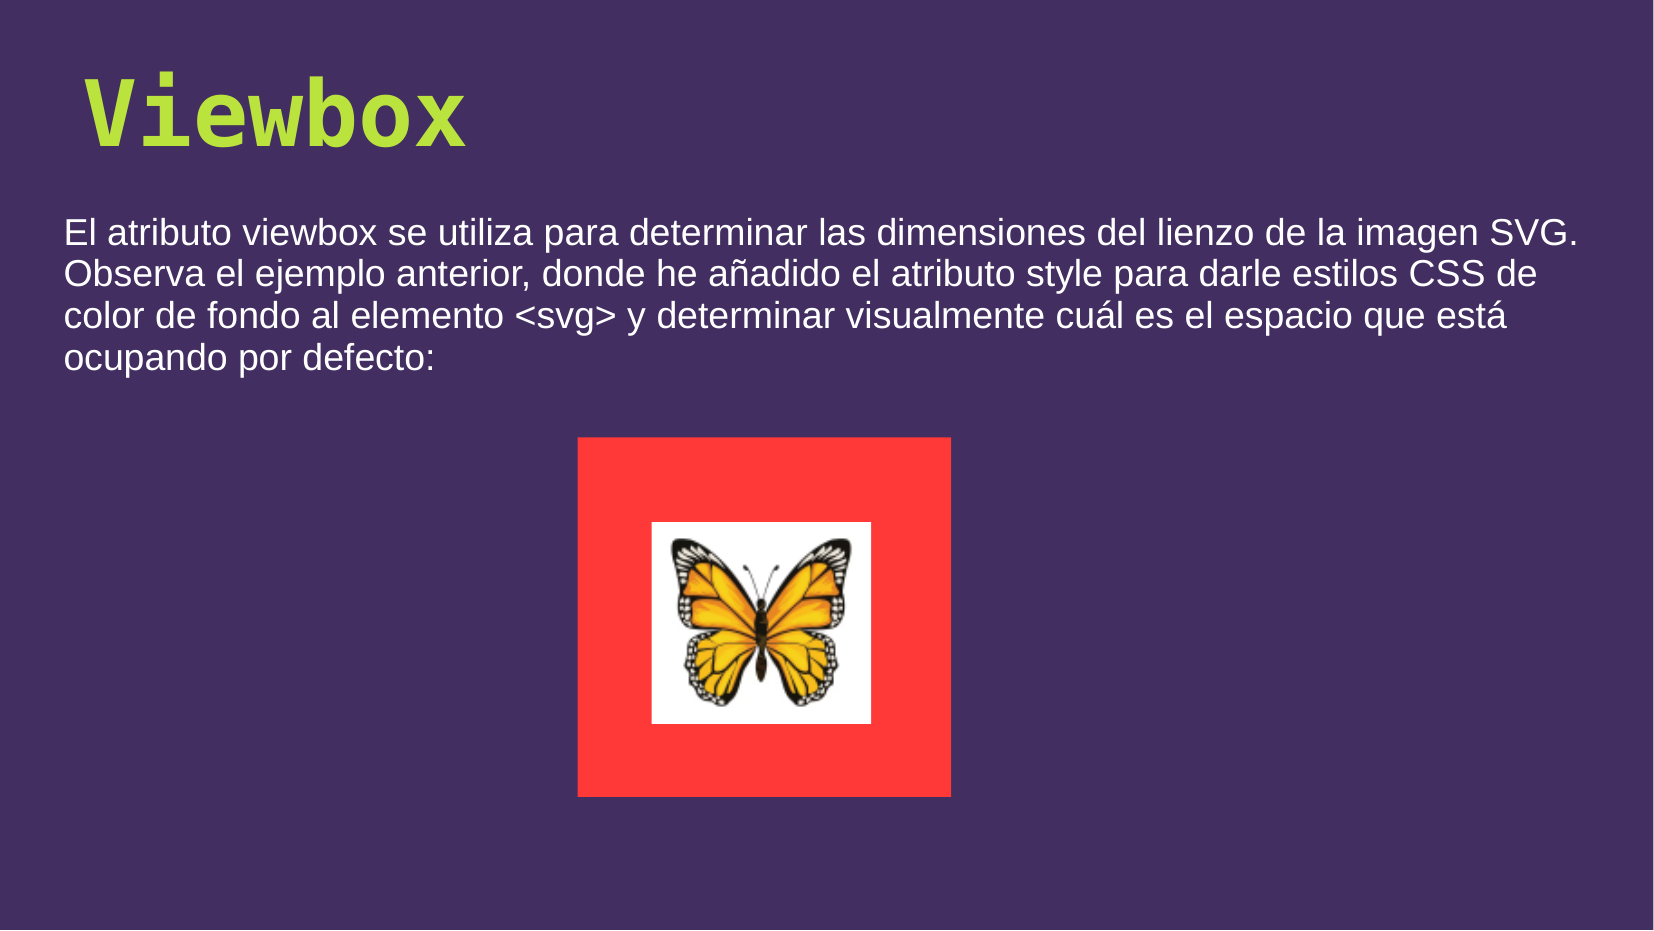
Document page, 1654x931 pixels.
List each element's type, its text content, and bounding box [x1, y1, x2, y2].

picture [651, 522, 872, 724]
list El atributo viewbox se utiliza para determinar las dimensiones del lienzo de la imagen SVG. Observa el ejemplo anterior, donde he añadido el atributo style para darle estilos CSS de color de fondo al elemento <svg> y determinar visualmente cuál es el espacio que está ocupando por defecto: [63, 210, 1580, 482]
title Viewbox [82, 37, 1571, 193]
text_box [577, 437, 952, 797]
